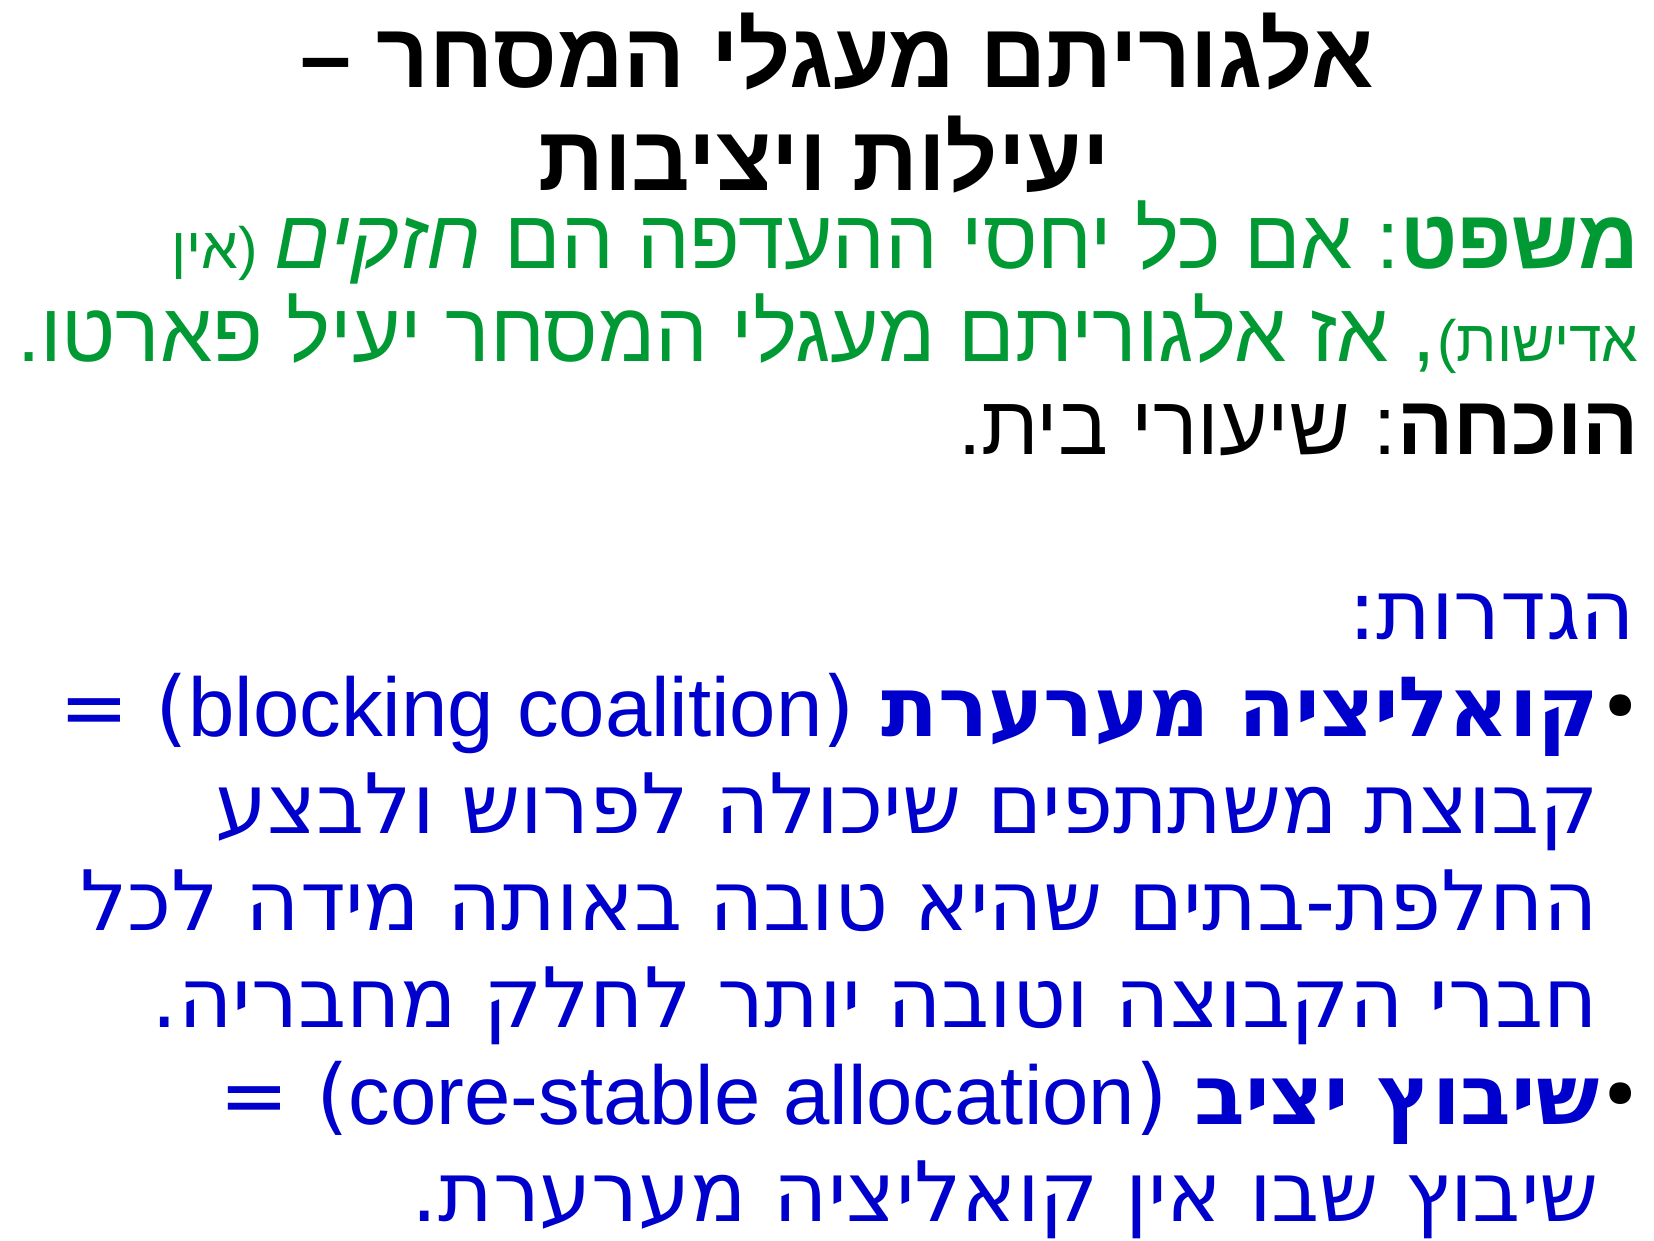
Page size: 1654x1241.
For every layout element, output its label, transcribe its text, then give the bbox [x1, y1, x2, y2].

title אלגוריתם מעגלי המסחר – יעילות ויציבות [0, 4, 1654, 186]
text_box הגדרות: קואליציה מערערת (blocking coalition) = קבוצת משתתפים שיכולה לפרוש ולבצע החלפת-בתים שהיא טובה באותה מידה לכל חברי הקבוצה וטובה יותר לחלק מחבריה. שיבוץ יציב (core-stable allocation) = שיבוץ שבו אין קואליציה מערערת. [15, 555, 1651, 1241]
text_box משפט: אם כל יחסי ההעדפה הם חזקים (אין אדישות), אז אלגוריתם מעגלי המסחר יעיל פארטו. הוכחה: שיעורי בית. [0, 186, 1654, 481]
